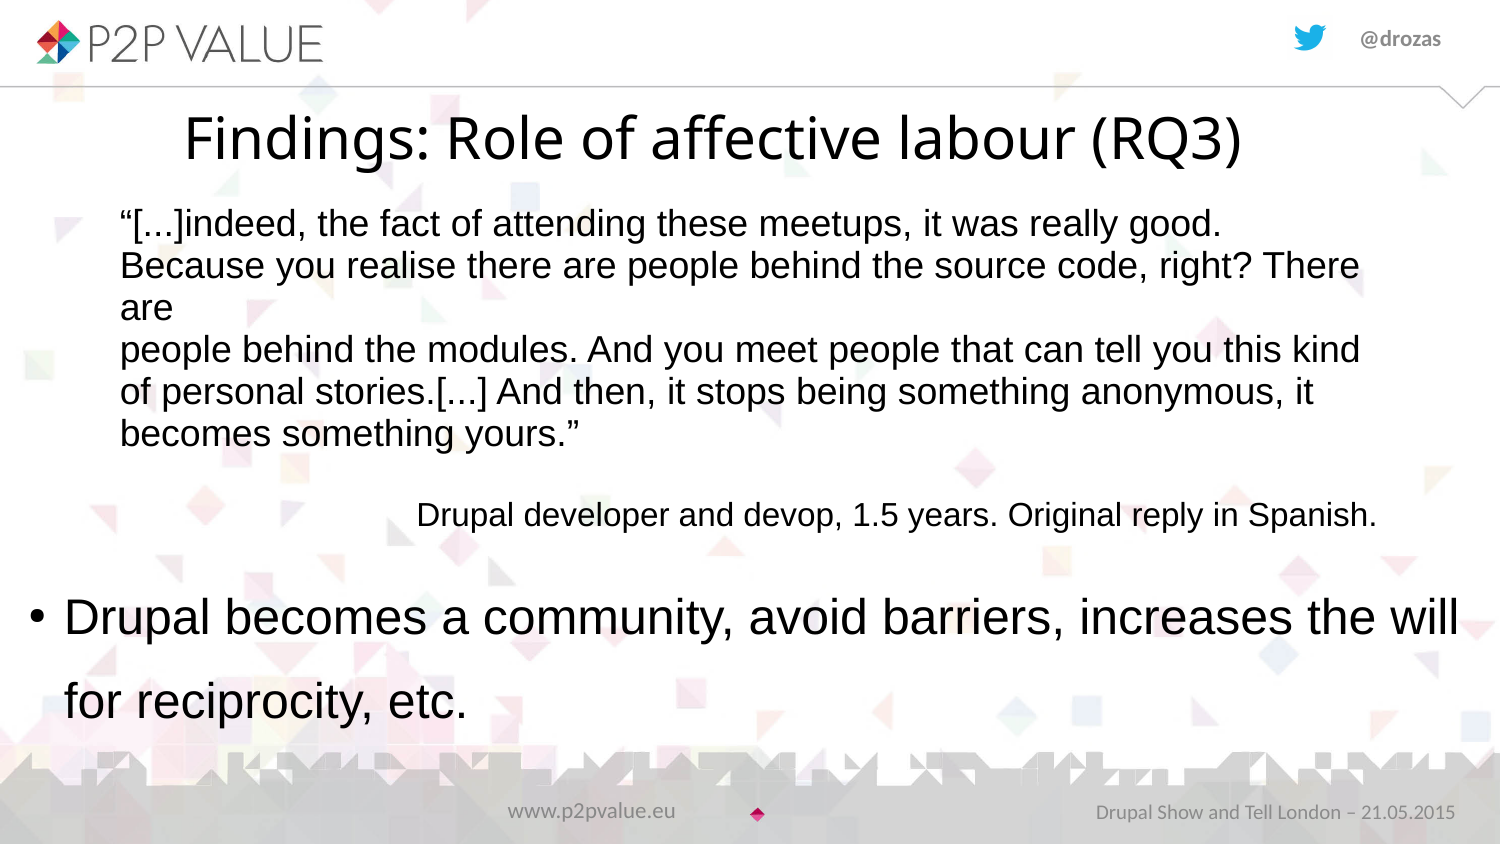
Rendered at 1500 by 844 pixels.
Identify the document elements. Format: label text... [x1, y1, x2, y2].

text_box Drupal becomes a community, avoid barriers, increases the will for reciprocity, etc. [15, 555, 1496, 844]
picture [0, 0, 1500, 844]
text_box @drozas [1333, 15, 1455, 60]
title Findings: Role of affective labour (RQ3) [60, 92, 1366, 181]
text_box “[...]indeed, the fact of attending these meetups, it was really good. Because you realise there are people behind the source code, right? There are people behind the modules. And you meet people that can tell you this kind of personal stories.[...] And then, it stops being something anonymous, it becomes something yours.” Drupal developer and devop, 1.5 years. Original reply in Spanish. [105, 195, 1394, 504]
